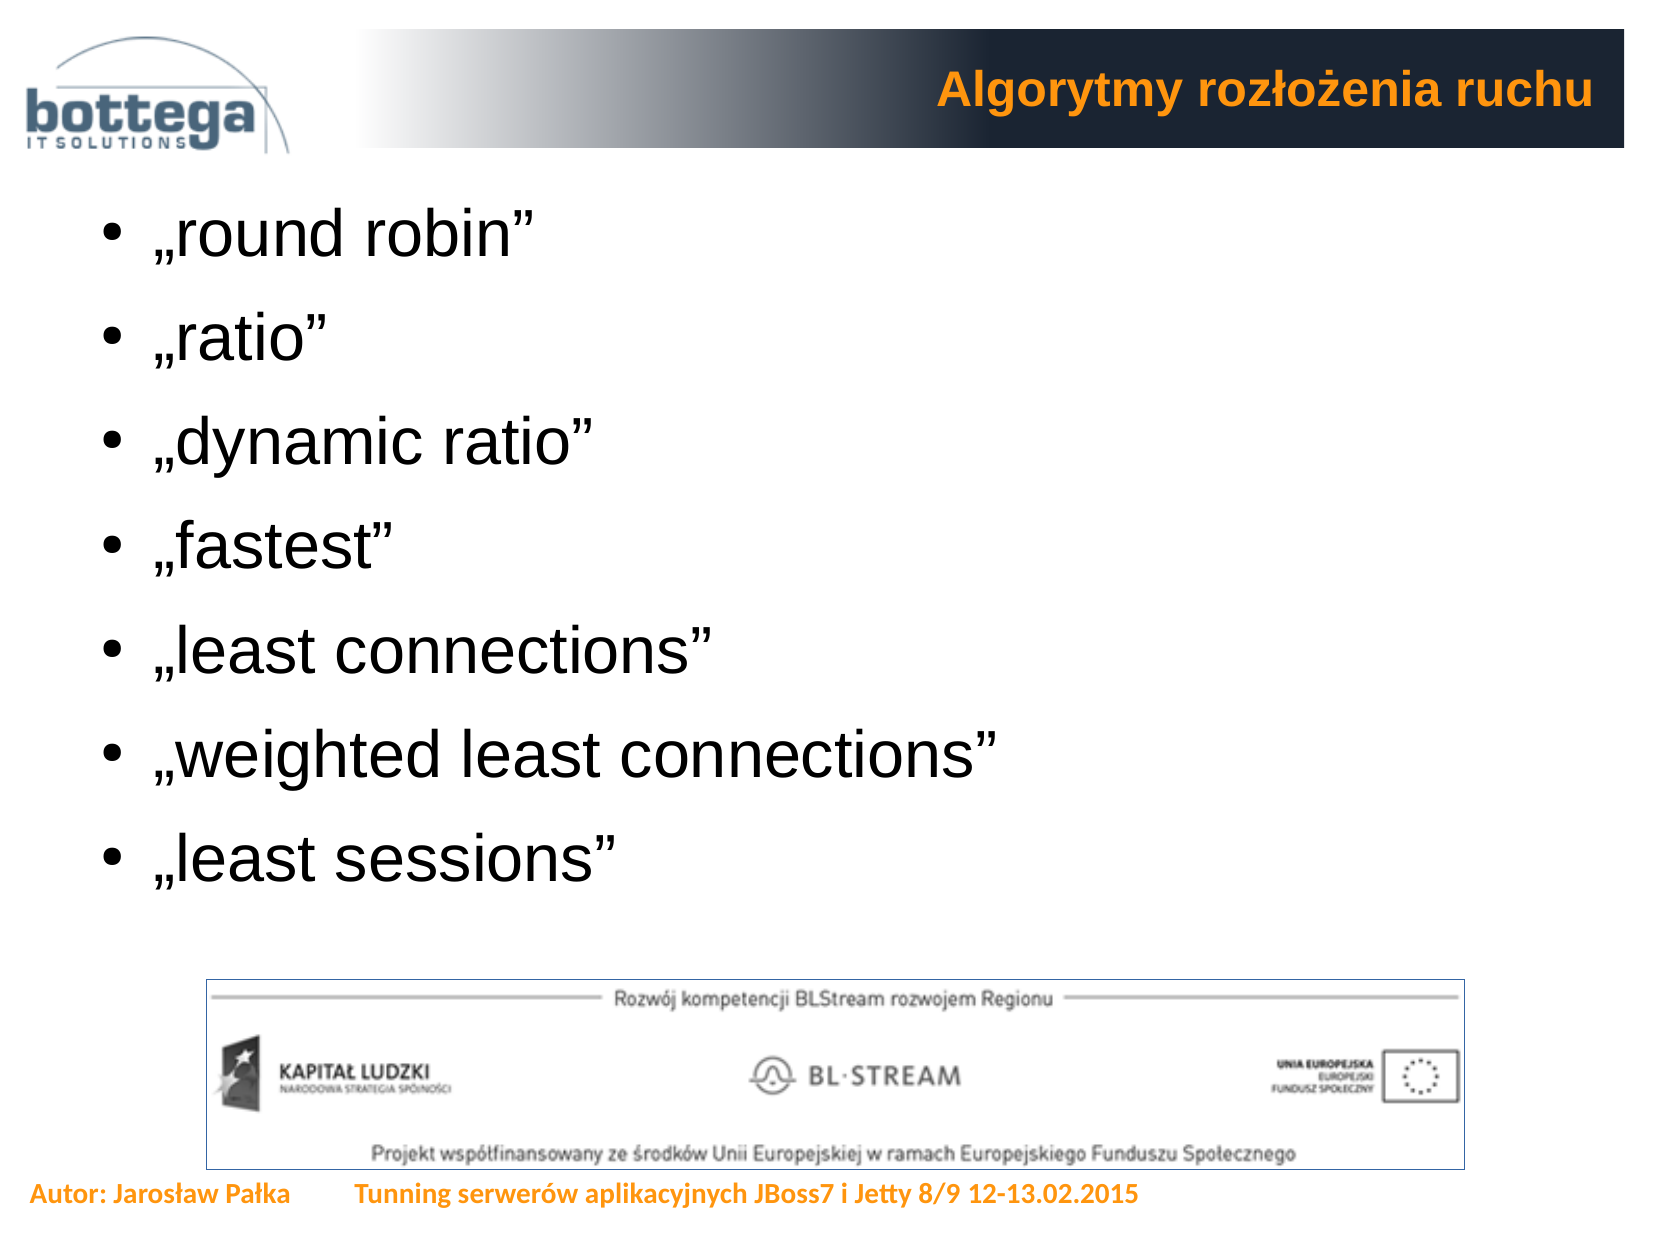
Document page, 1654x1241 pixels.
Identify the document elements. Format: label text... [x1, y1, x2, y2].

picture [207, 1015, 1464, 1169]
title Algorytmy rozłożenia ruchu [354, 29, 1625, 148]
picture [17, 29, 296, 160]
list „round robin” „ratio” „dynamic ratio” „fastest” „least connections” „weighted least connections” „least sessions” [82, 195, 1571, 1015]
